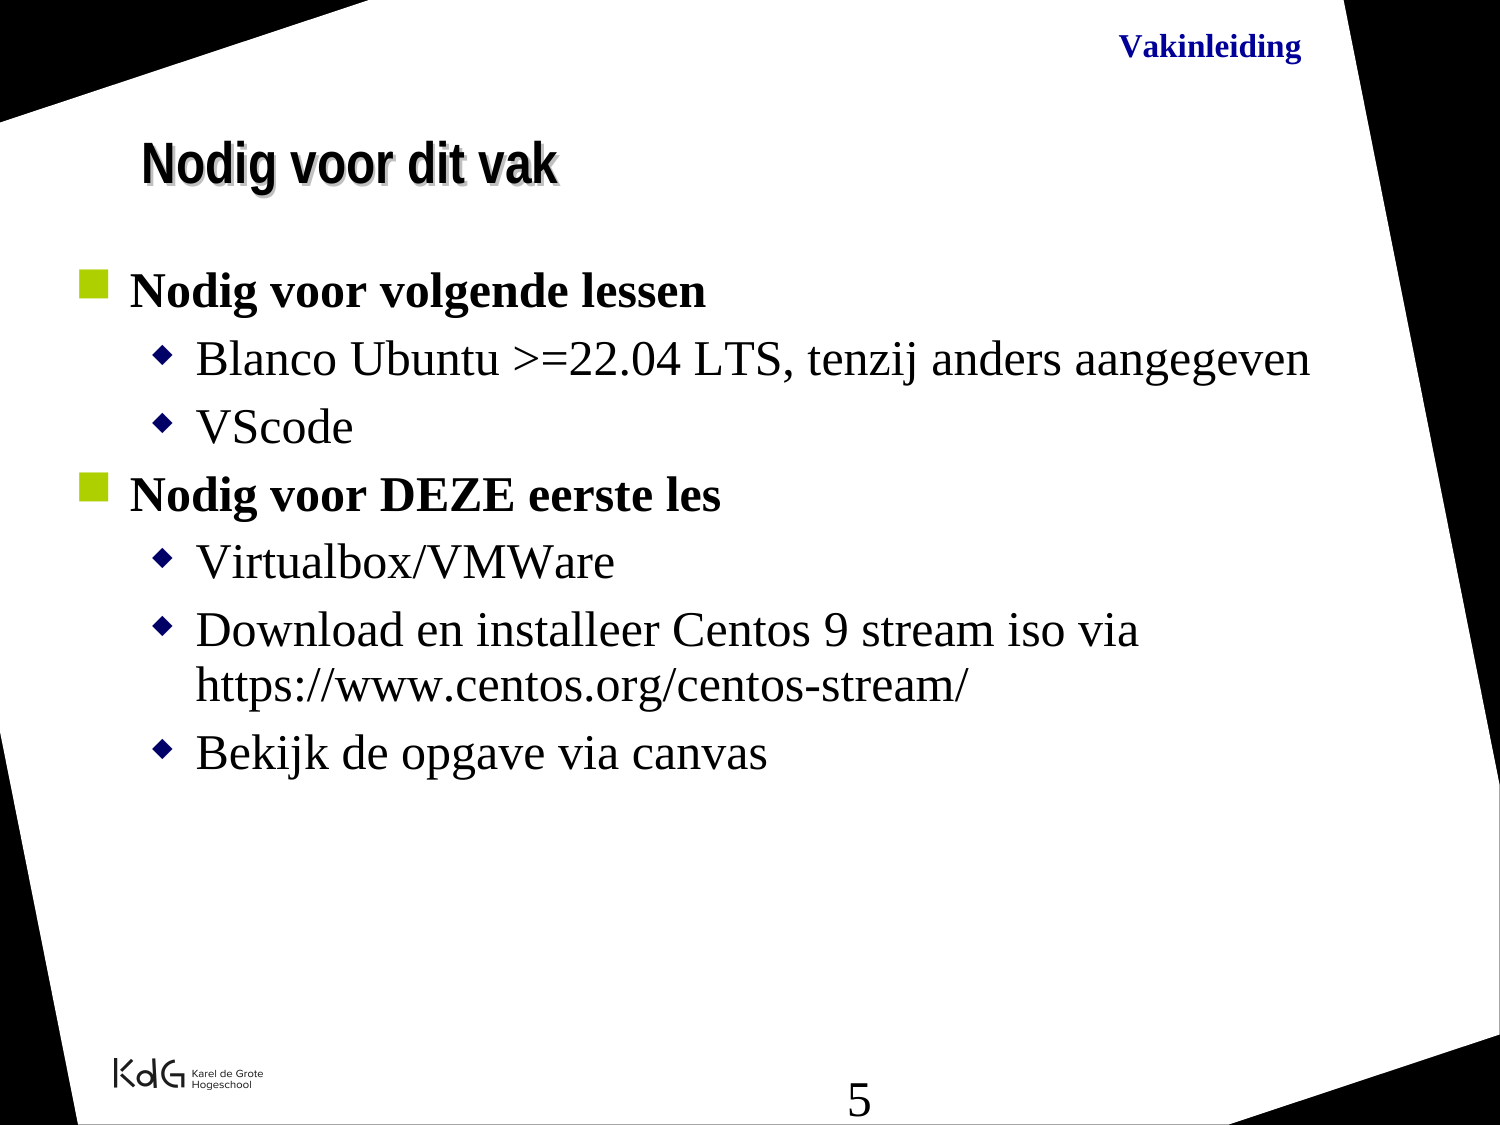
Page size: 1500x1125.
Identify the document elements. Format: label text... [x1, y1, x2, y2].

title Nodig voor dit vak [141, 72, 1447, 253]
picture [114, 1058, 263, 1090]
list Nodig voor volgende lessen Blanco Ubuntu >=22.04 LTS, tenzij anders aangegeven VScode Nodig voor DEZE eerste les Virtualbox/VMWare Download en installeer Centos 9 stream iso via https://www.centos.org/centos-stream/ Bekijk de opgave via canvas [75, 263, 1425, 1006]
